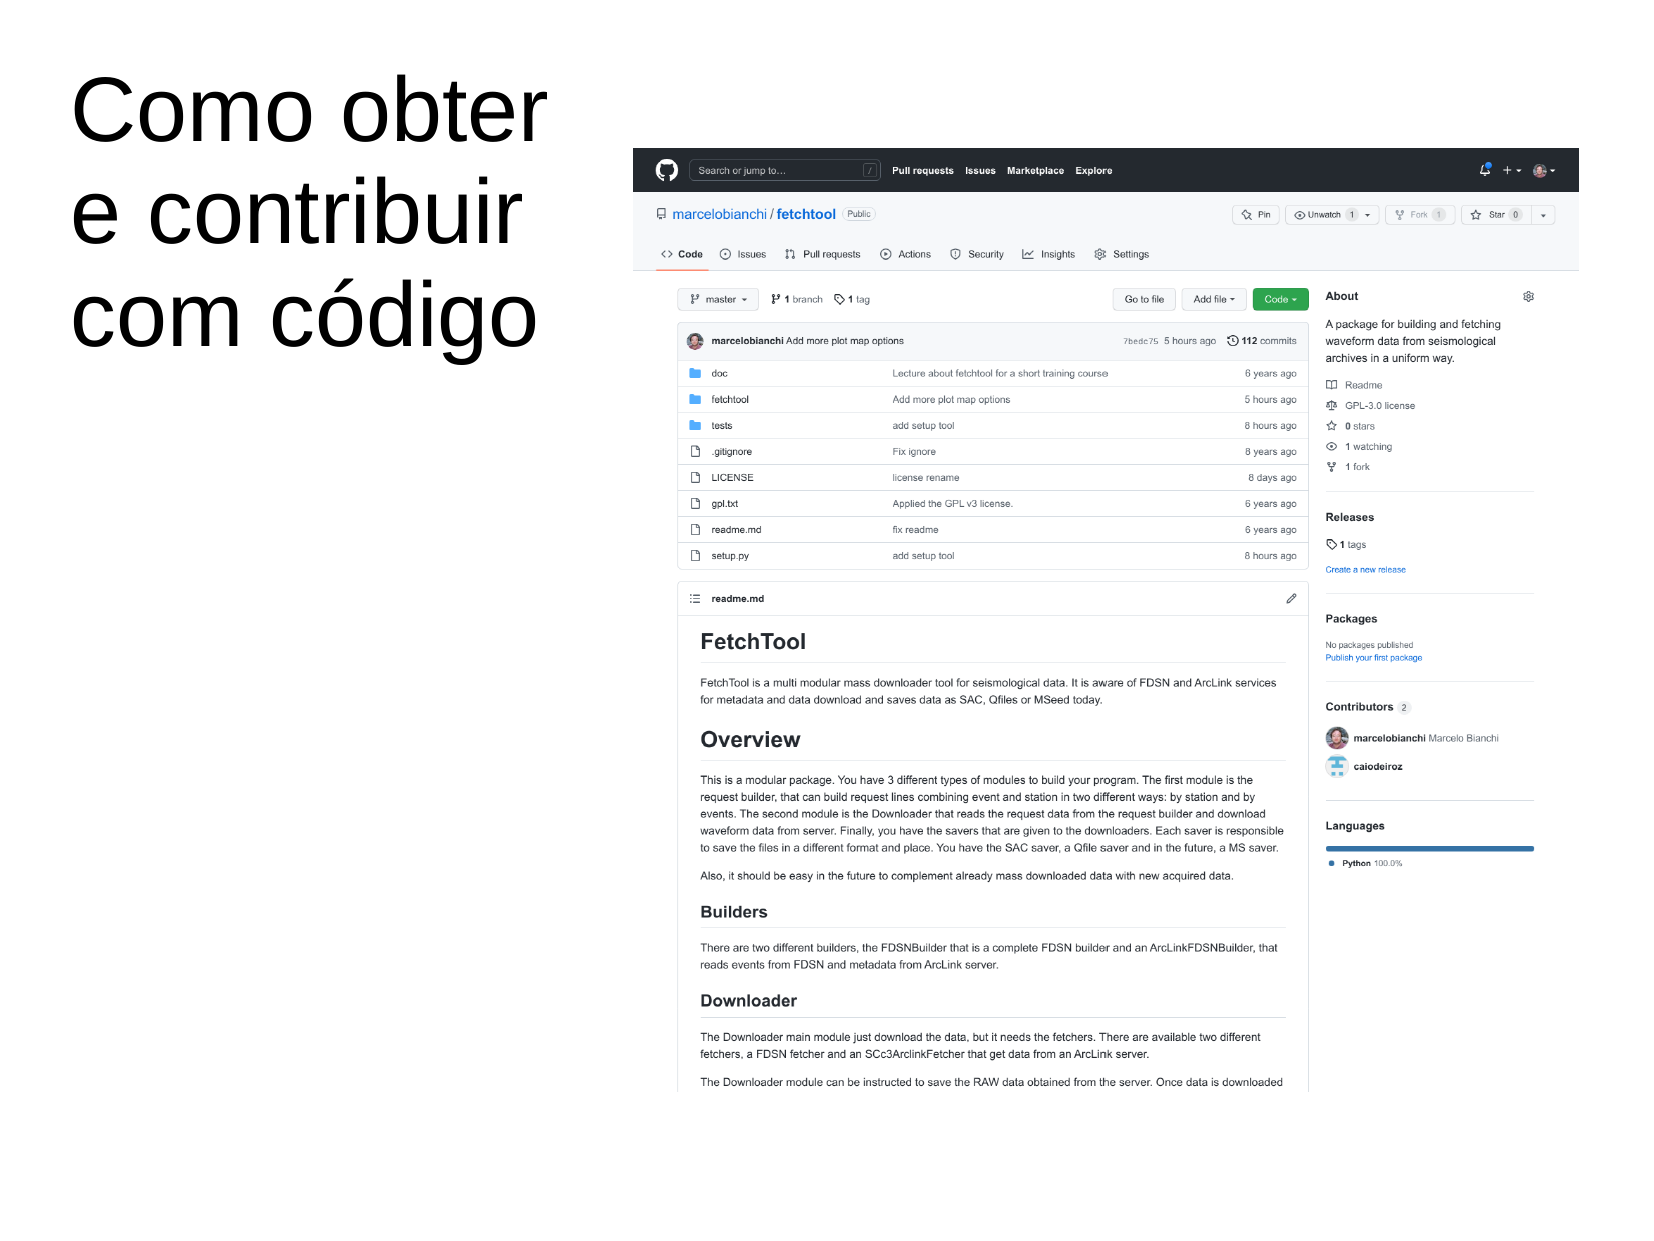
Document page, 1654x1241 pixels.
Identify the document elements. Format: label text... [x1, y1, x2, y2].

picture [633, 148, 1579, 1092]
title Como obter e contribuir com código [70, 58, 566, 366]
